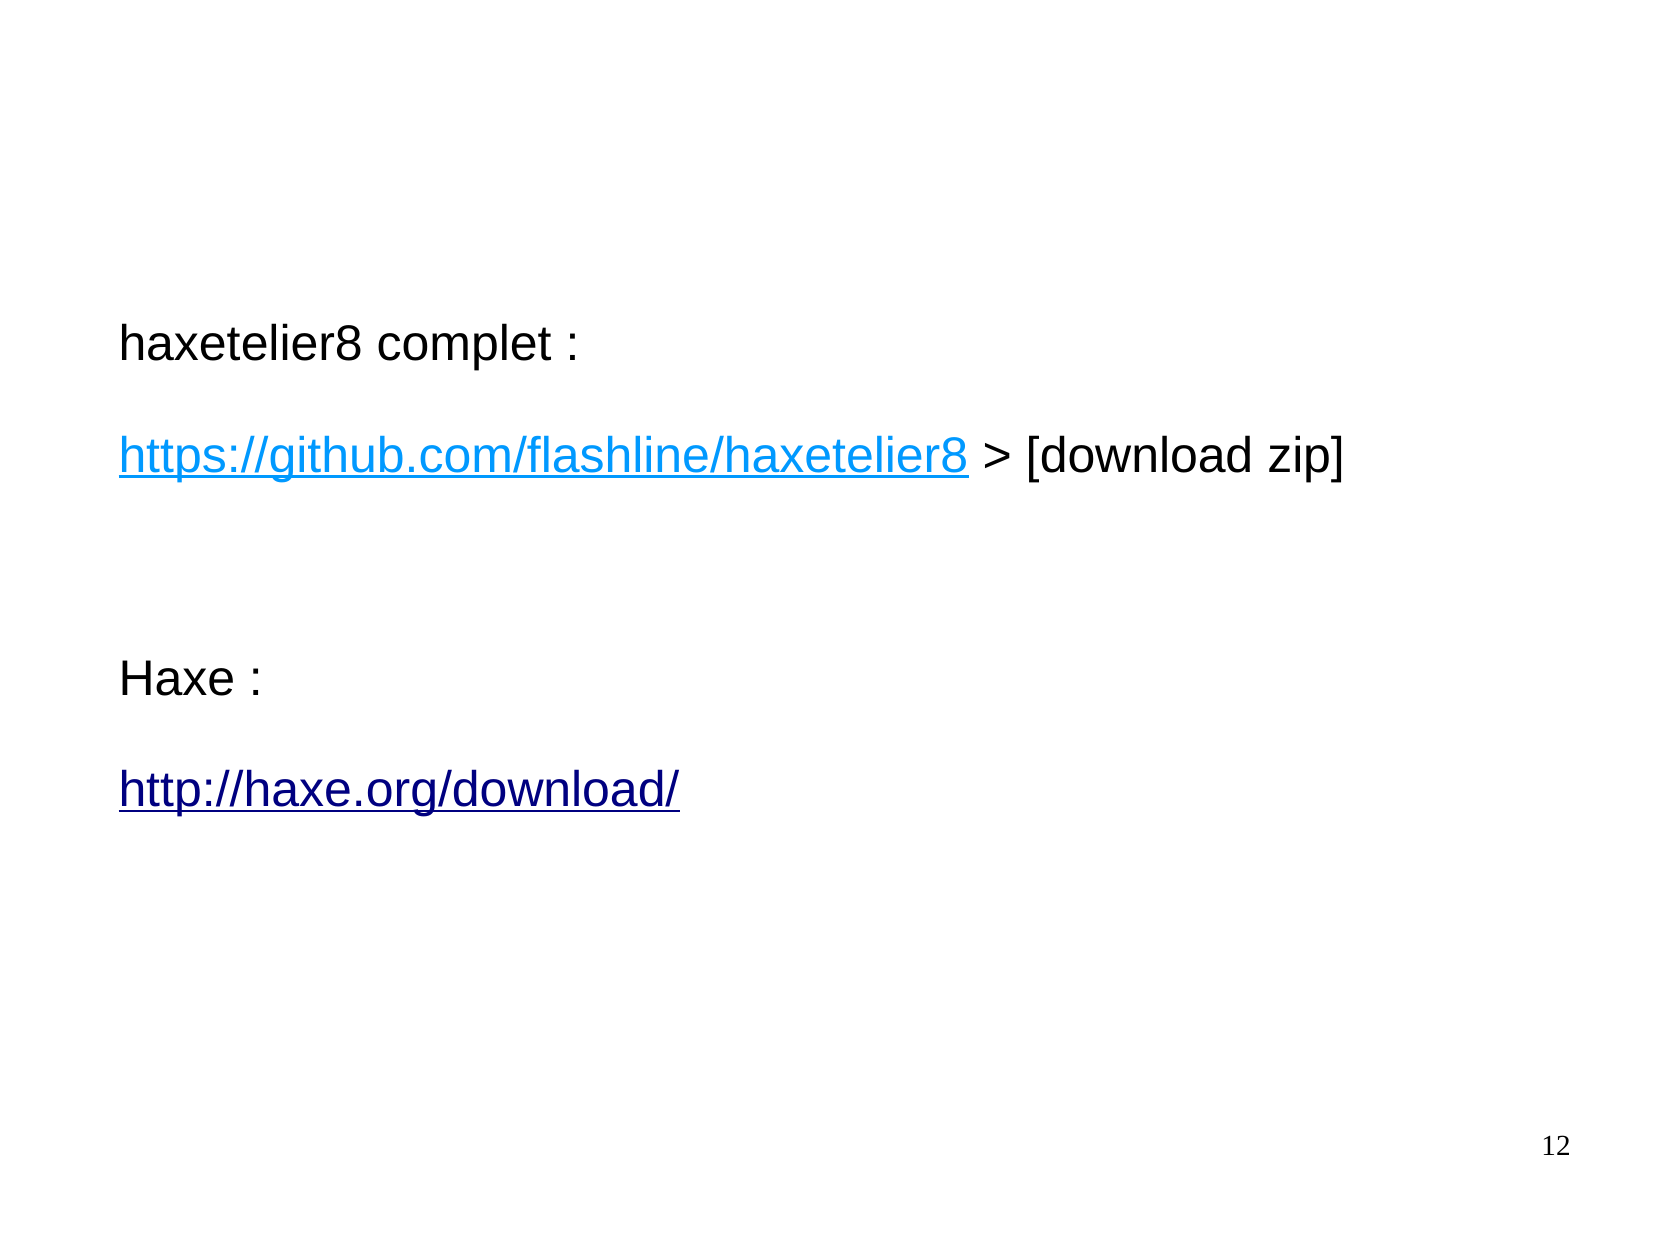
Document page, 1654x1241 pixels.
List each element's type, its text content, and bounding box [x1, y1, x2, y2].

text_box haxetelier8 complet : https://github.com/flashline/haxetelier8 > [download zip] Haxe : http://haxe.org/download/ [103, 140, 1518, 1074]
